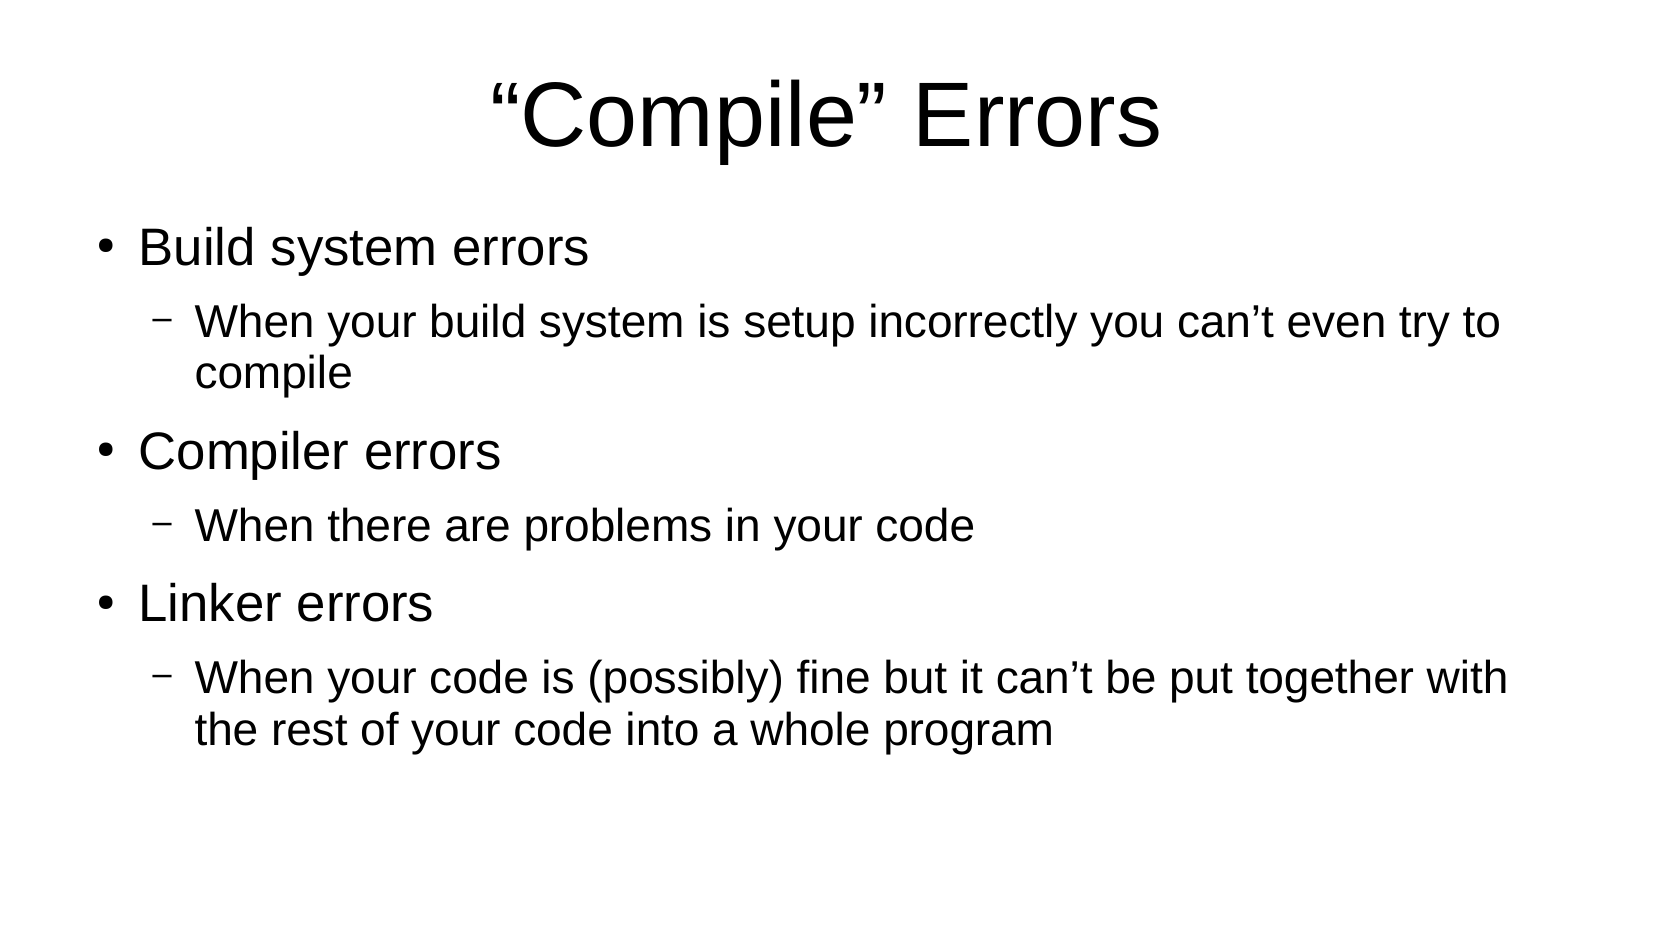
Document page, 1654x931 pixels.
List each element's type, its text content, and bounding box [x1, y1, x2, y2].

title “Compile” Errors [82, 37, 1571, 193]
list Build system errors When your build system is setup incorrectly you can’t even try to compile Compiler errors When there are problems in your code Linker errors When your code is (possibly) fine but it can’t be put together with the rest of your code into a whole program [82, 217, 1571, 758]
